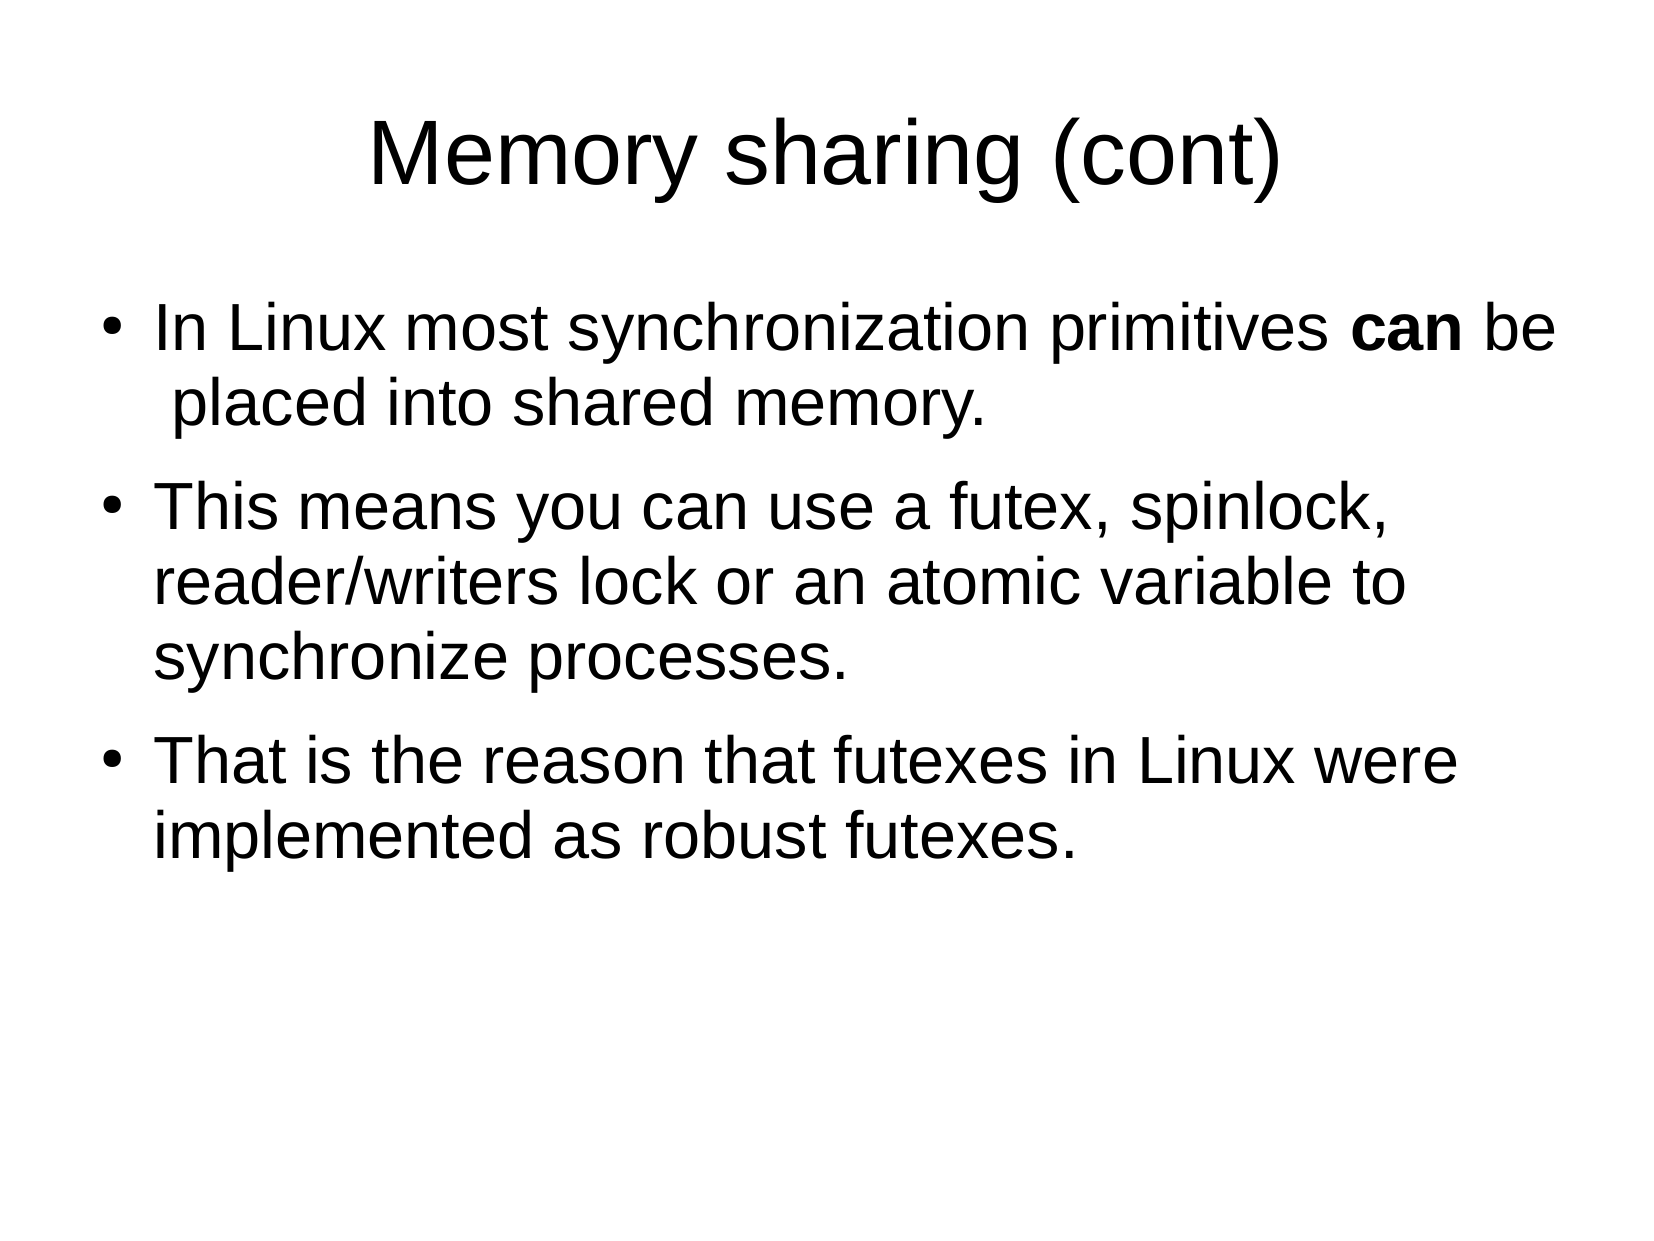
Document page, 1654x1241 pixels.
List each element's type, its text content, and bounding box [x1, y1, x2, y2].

title Memory sharing (cont) [82, 49, 1571, 257]
list In Linux most synchronization primitives can be placed into shared memory. This means you can use a futex, spinlock, reader/writers lock or an atomic variable to synchronize processes. That is the reason that futexes in Linux were implemented as robust futexes. [82, 290, 1571, 1109]
